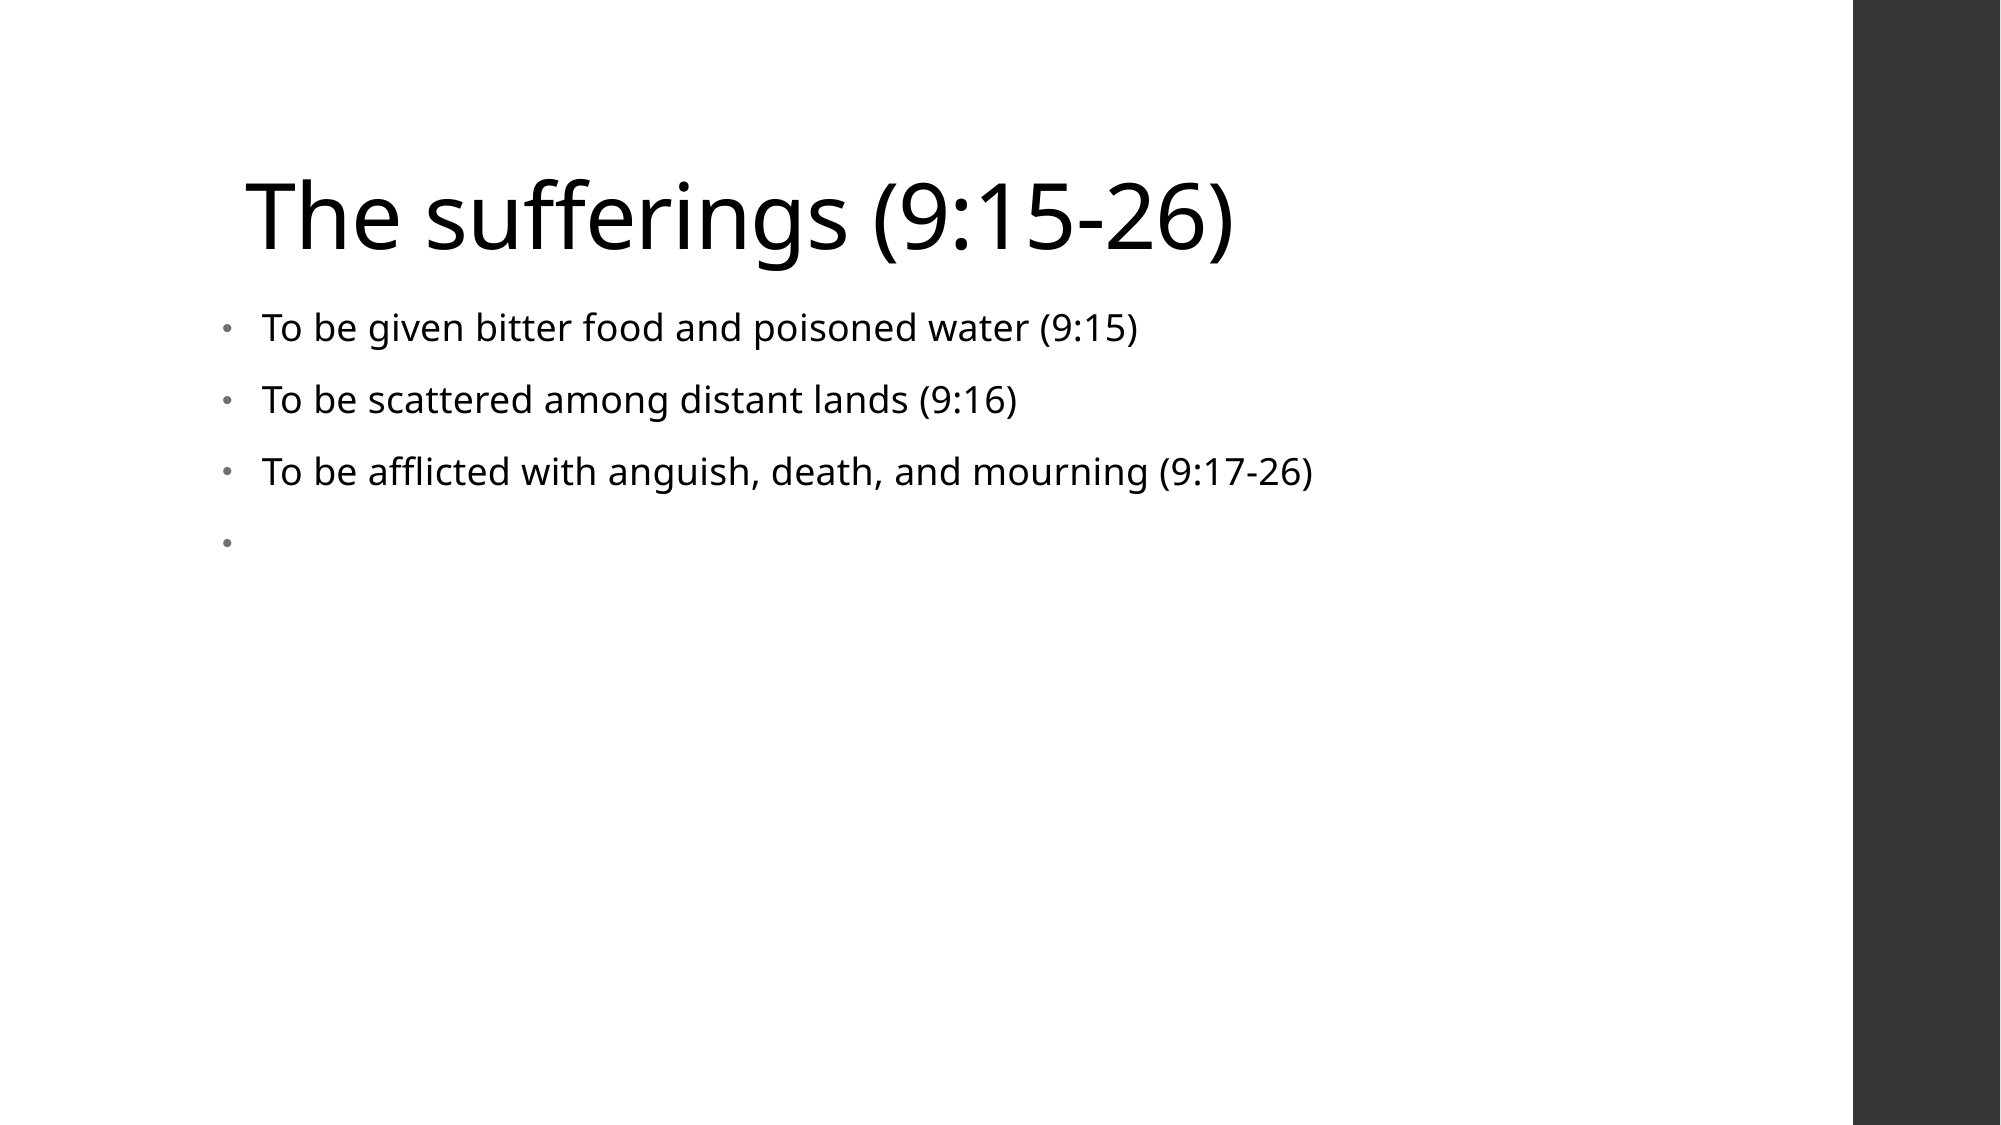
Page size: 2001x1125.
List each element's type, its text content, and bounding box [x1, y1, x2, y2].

list To be given bitter food and poisoned water (9:15) To be scattered among distant lands (9:16) To be afflicted with anguish, death, and mourning (9:17-26) [206, 299, 1617, 1014]
title The sufferings (9:15-26) [206, 60, 1797, 278]
